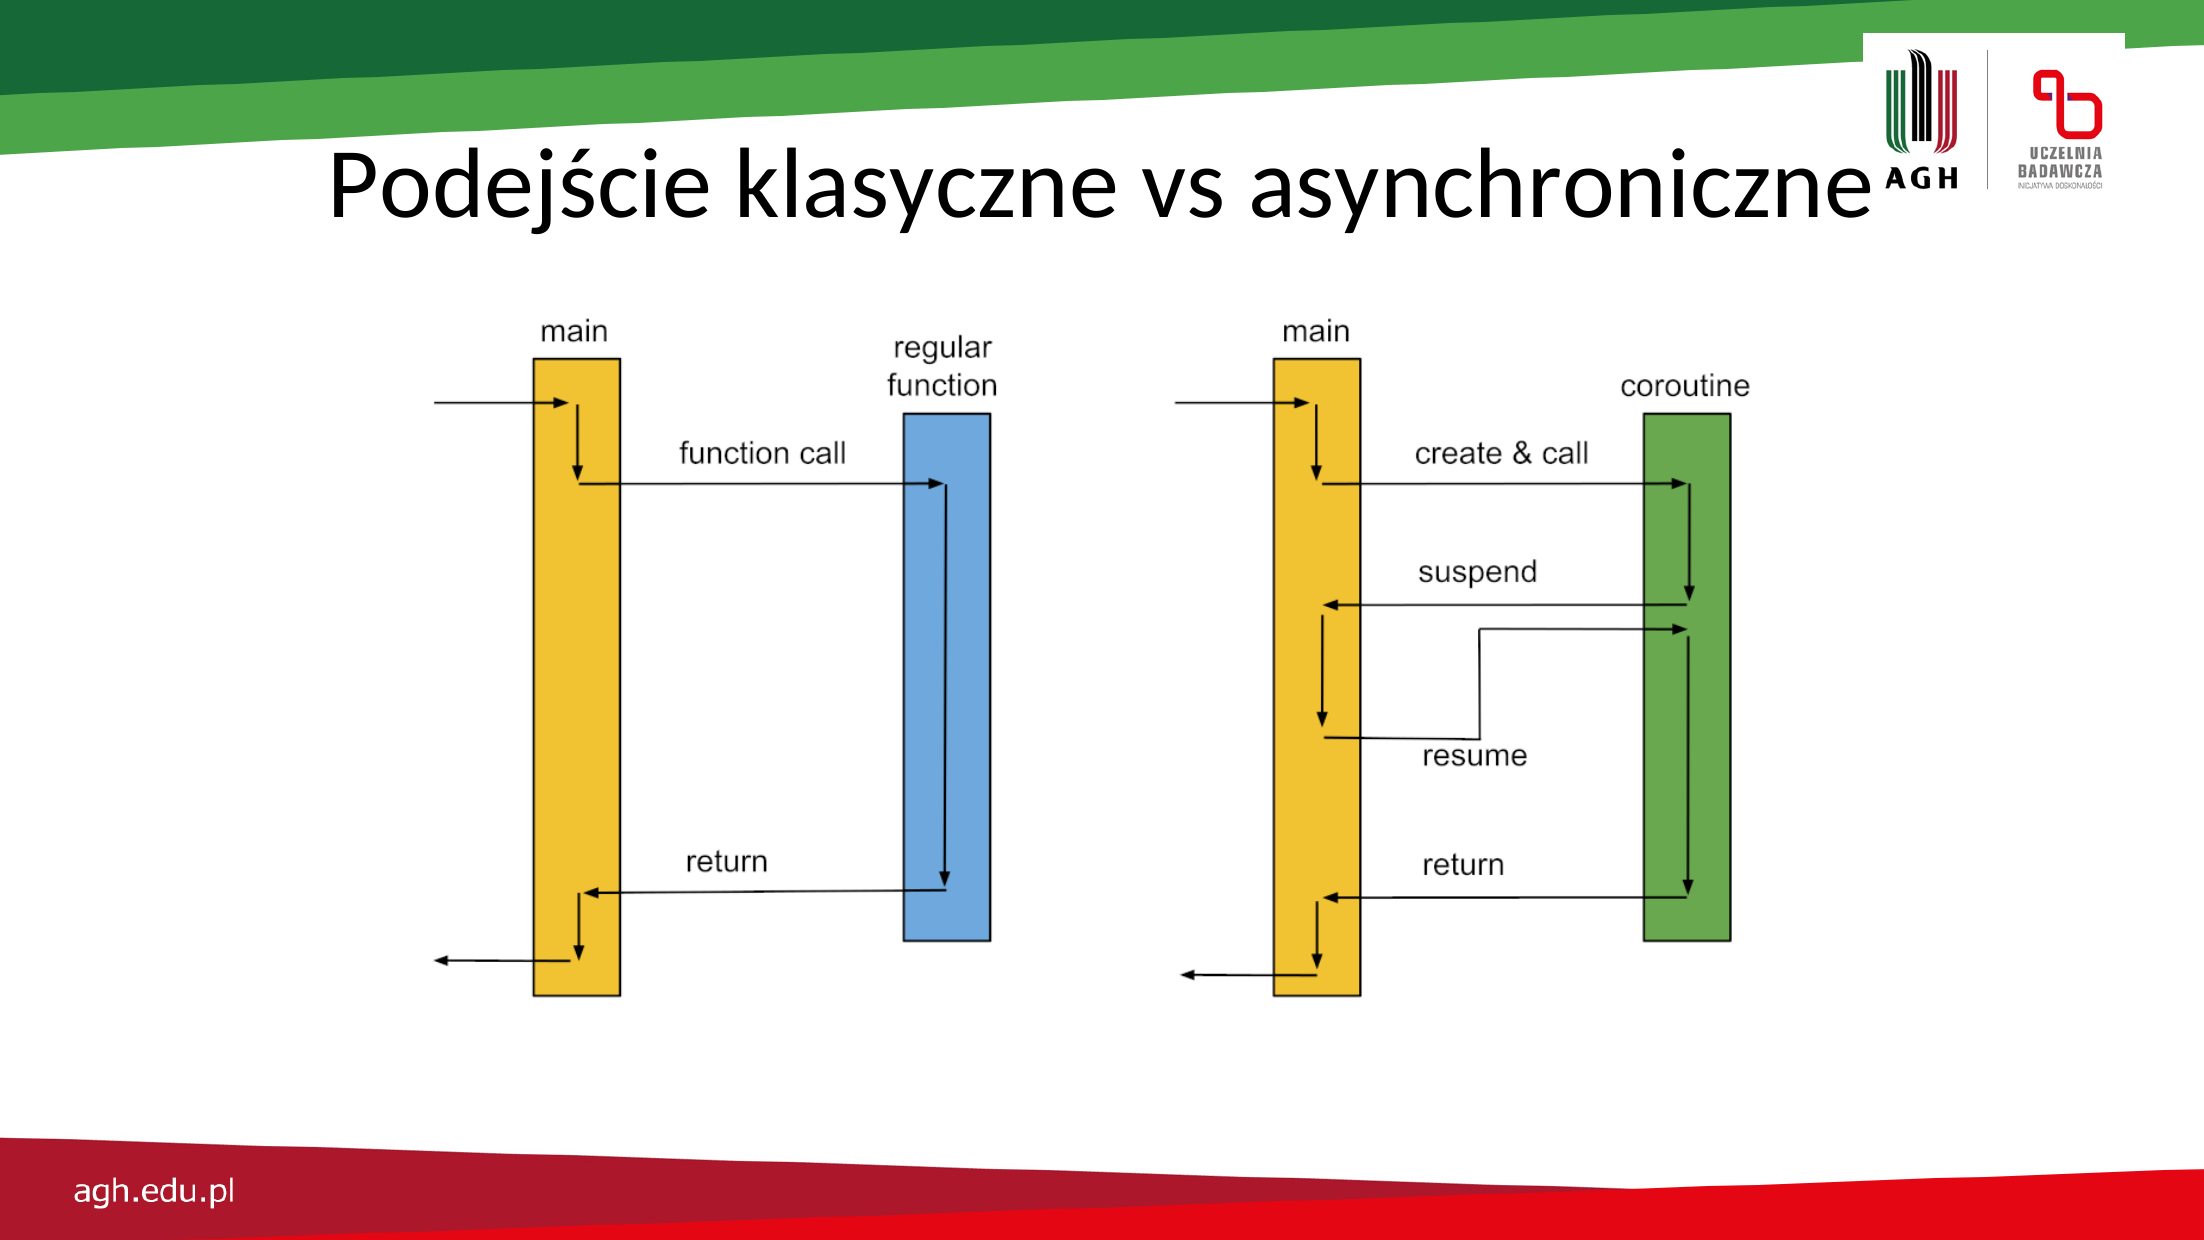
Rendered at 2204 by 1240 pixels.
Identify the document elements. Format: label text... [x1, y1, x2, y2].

title Podejście klasyczne vs asynchroniczne [151, 65, 2053, 306]
picture [426, 283, 1777, 1043]
